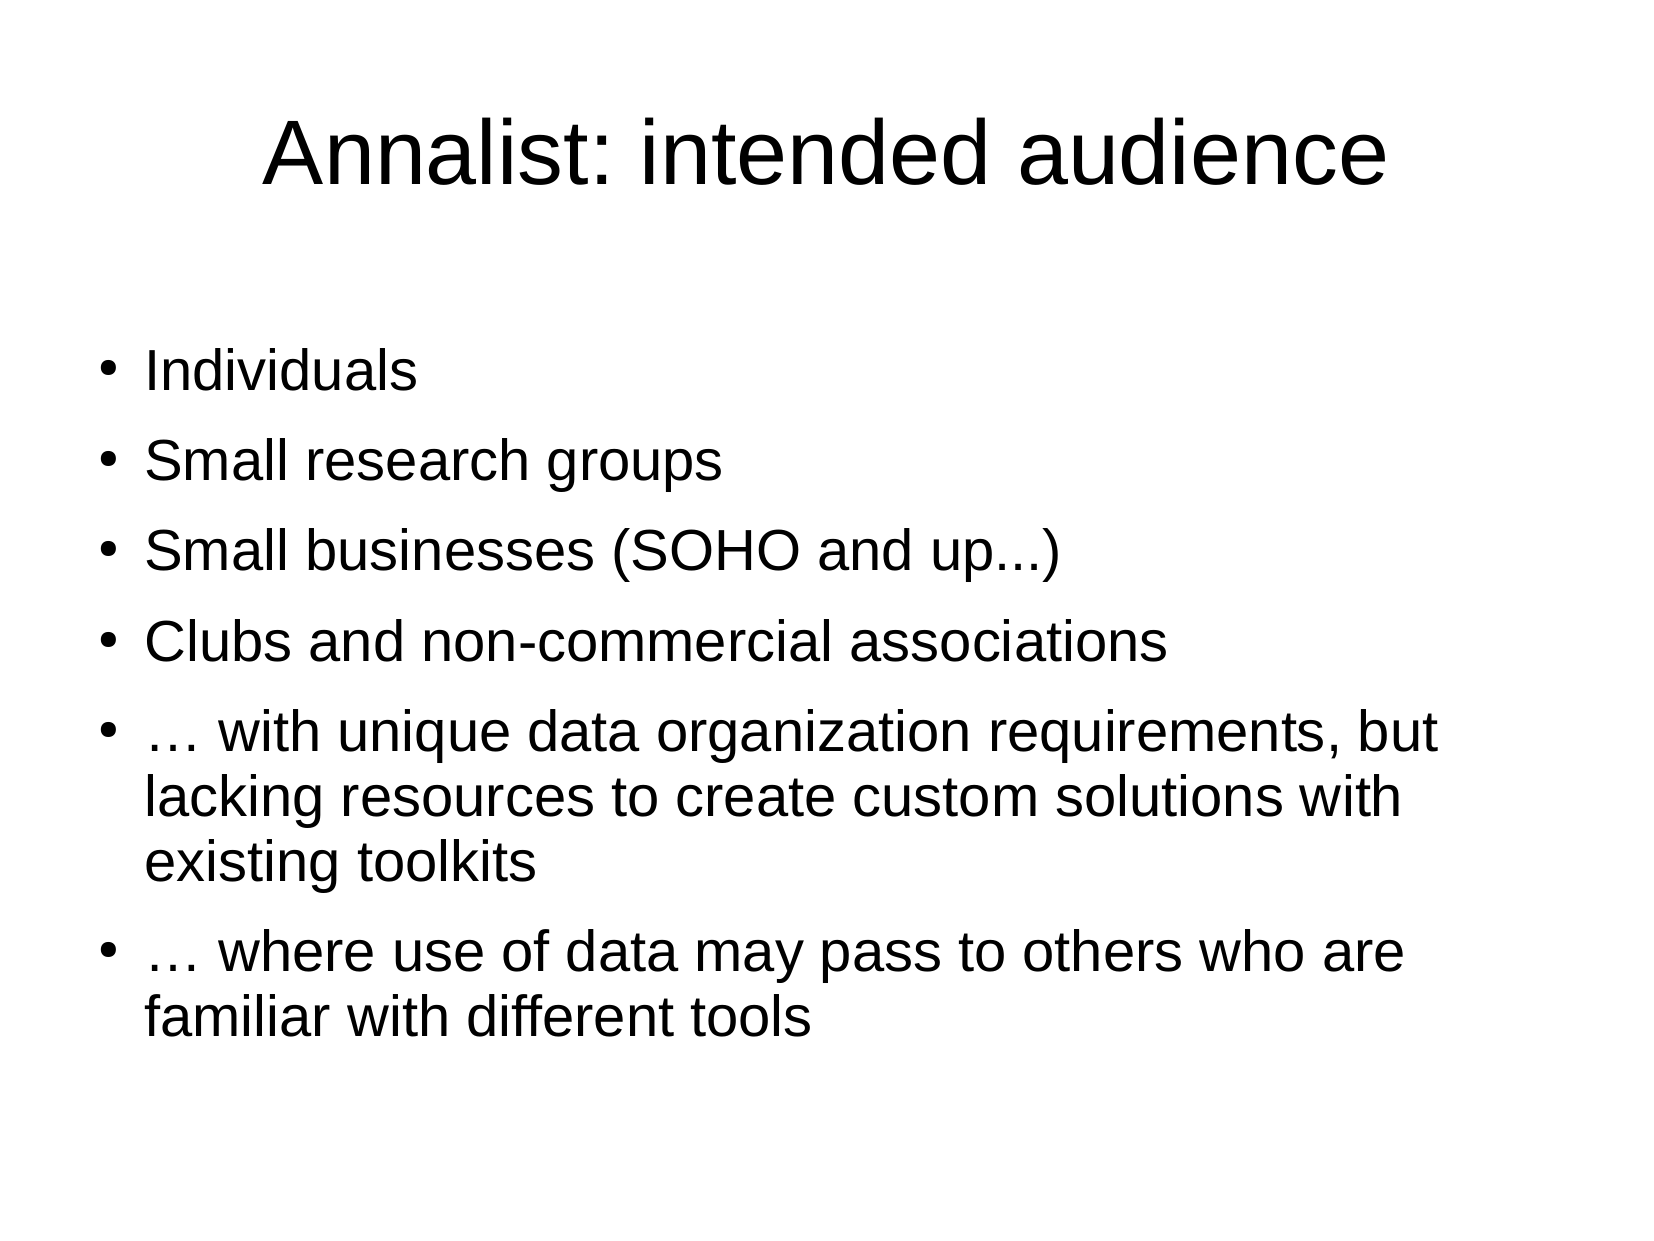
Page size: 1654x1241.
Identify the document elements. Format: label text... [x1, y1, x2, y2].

list Individuals Small research groups Small businesses (SOHO and up...) Clubs and non-commercial associations … with unique data organization requirements, but lacking resources to create custom solutions with existing toolkits … where use of data may pass to others who are familiar with different tools [82, 337, 1538, 1057]
title Annalist: intended audience [82, 49, 1571, 257]
